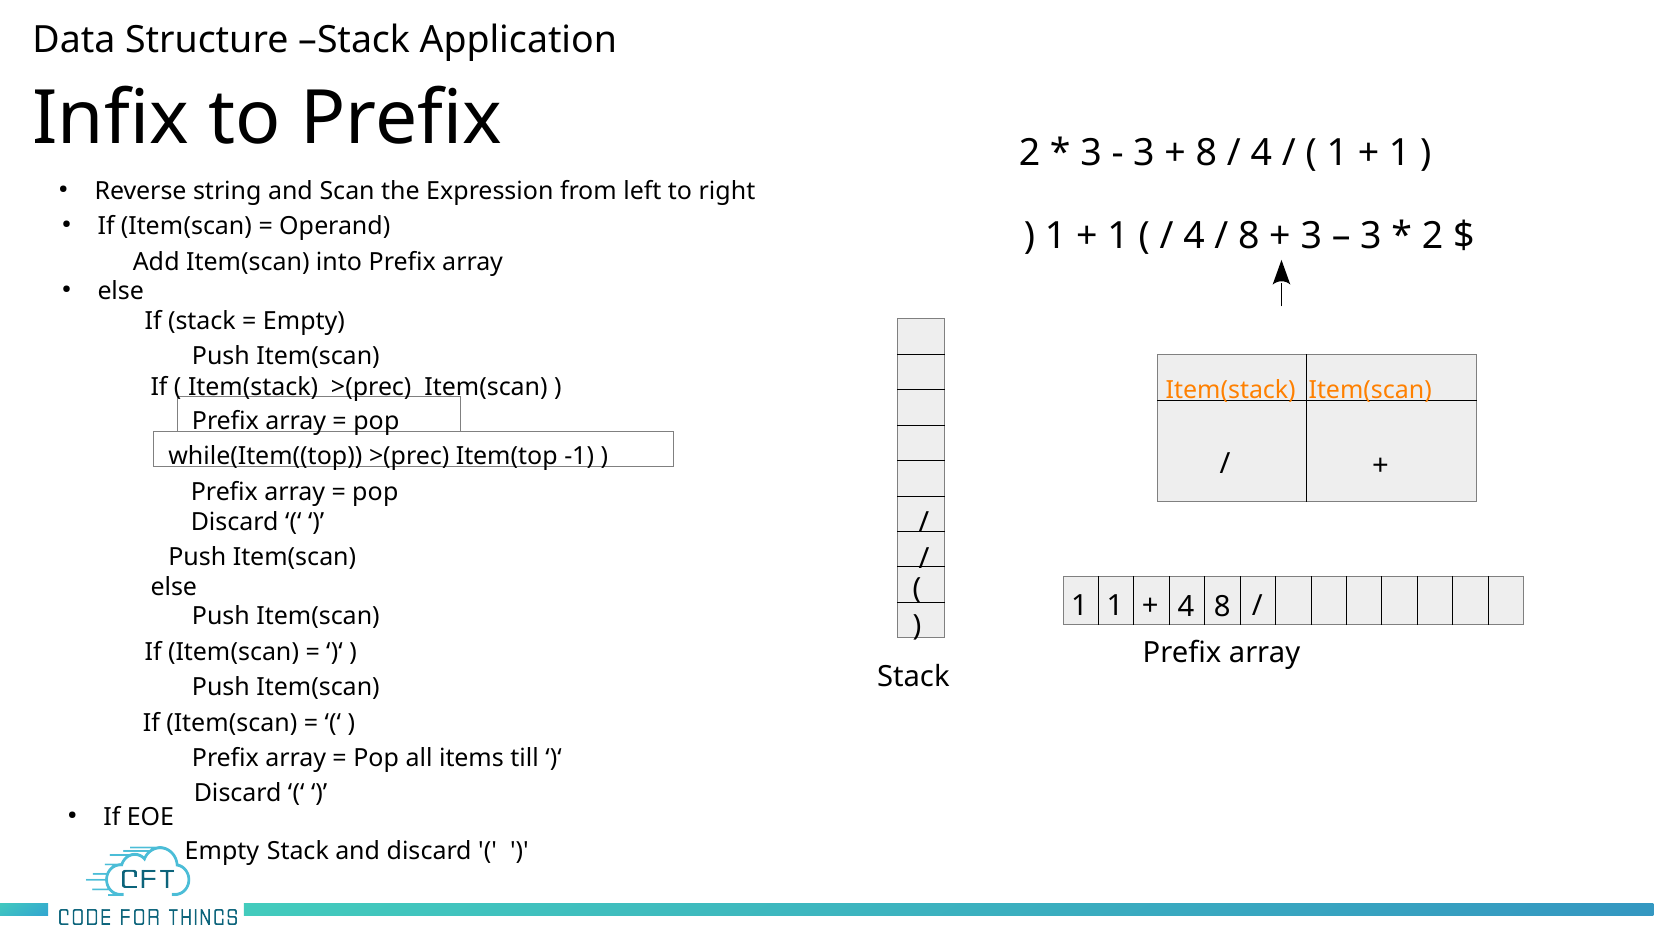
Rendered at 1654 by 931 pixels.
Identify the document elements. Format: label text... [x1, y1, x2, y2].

text_box [1157, 410, 1306, 502]
text_box Item(stack) Item(scan) [1115, 360, 1483, 410]
text_box / [903, 494, 944, 544]
text_box Prefix array = pop [140, 466, 442, 526]
text_box Prefix array = pop [141, 395, 498, 430]
text_box If EOE [53, 791, 201, 836]
picture [59, 846, 237, 925]
text_box If (Item(scan) = ‘(‘ ) [92, 696, 449, 756]
text_box Push Item(scan) [141, 590, 414, 625]
text_box [1307, 354, 1477, 360]
text_box [897, 461, 945, 496]
text_box [897, 532, 903, 559]
text_box [1347, 576, 1381, 625]
text_box [1453, 576, 1488, 625]
text_box 1 [1091, 577, 1127, 627]
text_box 2 * 3 - 3 + 8 / 4 / ( 1 + 1 ) [968, 118, 1554, 178]
text_box [1418, 576, 1452, 625]
text_box else [47, 265, 213, 325]
text_box [1312, 576, 1346, 625]
text_box / [1237, 576, 1282, 626]
text_box + [1357, 437, 1412, 487]
text_box Reverse string and Scan the Expression from left to right [44, 165, 960, 225]
text_box If (stack = Empty) [94, 295, 449, 355]
text_box [1489, 576, 1524, 625]
text_box [897, 426, 945, 460]
text_box If (Item(scan) = ‘)‘ ) [94, 625, 508, 671]
text_box / [903, 544, 944, 559]
text_box / [1204, 435, 1250, 485]
text_box else [100, 561, 243, 621]
text_box [1282, 576, 1311, 624]
text_box while(Item((top)) >(prec) Item(top -1) ) [118, 430, 762, 489]
text_box ) [897, 609, 943, 646]
text_box ( [897, 559, 953, 609]
text_box + [1127, 577, 1162, 627]
text_box Empty Stack and discard '(' ')' [134, 820, 656, 880]
text_box Discard ‘(‘ ‘)’ [143, 767, 475, 812]
text_box Push Item(scan) [141, 661, 473, 706]
text_box [1157, 354, 1306, 360]
text_box If ( Item(stack) >(prec) Item(scan) ) [100, 360, 632, 406]
text_box [1382, 576, 1417, 625]
text_box If (Item(scan) = Operand) [47, 200, 491, 260]
text_box 8 [1211, 577, 1248, 627]
text_box [1307, 410, 1477, 502]
text_box 4 [1162, 577, 1211, 627]
text_box Push Item(scan) [141, 330, 473, 390]
text_box Stack [862, 647, 973, 697]
text_box Discard ‘(‘ ‘)’ [140, 496, 376, 531]
text_box [897, 355, 945, 389]
text_box 1 [1056, 576, 1105, 627]
text_box [897, 390, 945, 425]
text_box Add Item(scan) into Prefix array [82, 236, 780, 286]
text_box Prefix array = Pop all items till ‘)‘ [141, 732, 685, 792]
title Data Structure –Stack Application Infix to Prefix [32, 12, 1536, 166]
text_box [897, 318, 945, 354]
text_box Prefix array [1128, 624, 1341, 674]
text_box Push Item(scan) [118, 531, 390, 576]
text_box ) 1 + 1 ( / 4 / 8 + 3 – 3 * 2 $ [973, 200, 1577, 260]
text_box [897, 497, 903, 531]
